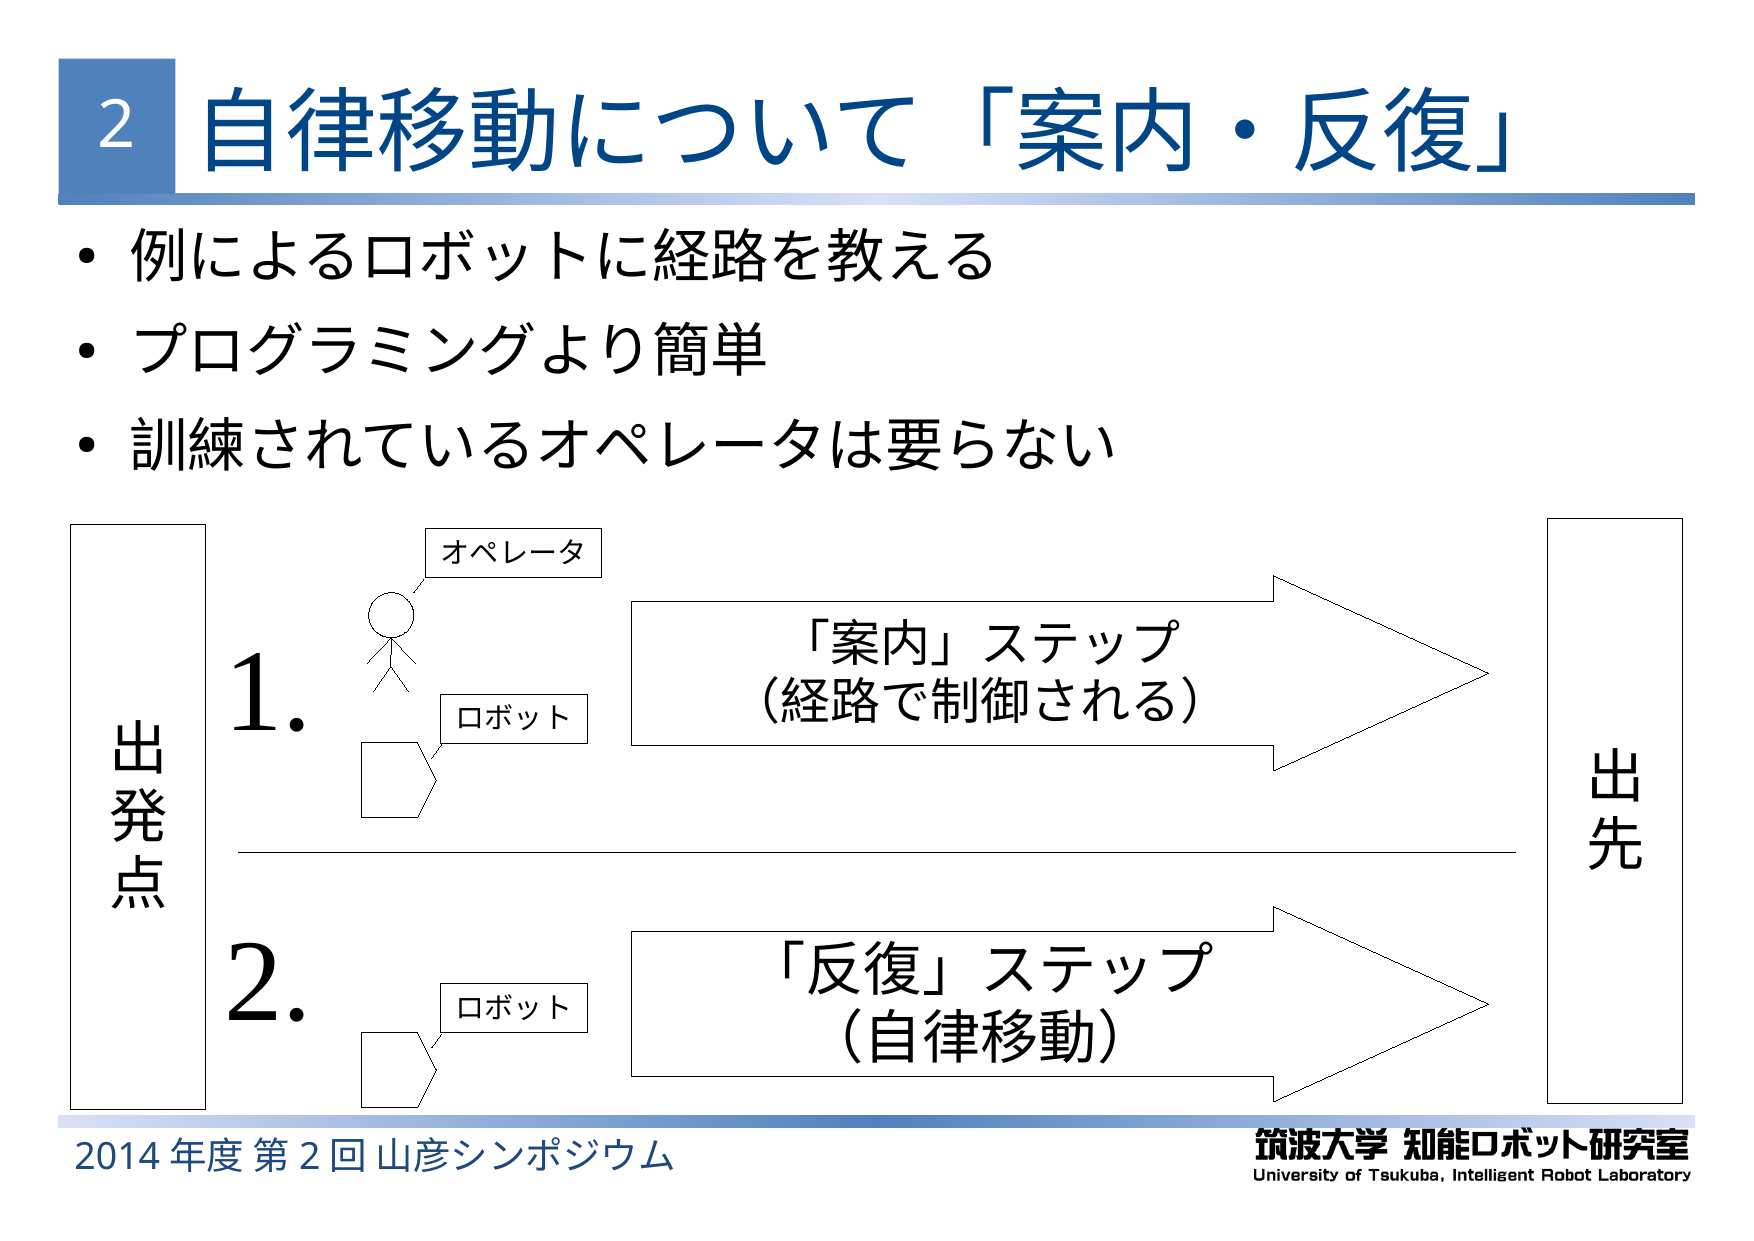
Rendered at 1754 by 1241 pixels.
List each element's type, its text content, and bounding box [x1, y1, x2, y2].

text_box ロボット [440, 983, 588, 1033]
picture [1252, 1127, 1691, 1182]
text_box 出 先 [1547, 518, 1683, 1104]
text_box 出 発 点 [70, 524, 206, 1110]
text_box オペレータ [425, 528, 602, 578]
title 自律移動について「案内・反復」 [193, 61, 1651, 205]
list 例によるロボットに経路を教える プログラミングより簡単 訓練されているオペレータは要らない [58, 223, 1696, 494]
text_box 2. [209, 908, 327, 1054]
text_box 1. [209, 619, 327, 764]
text_box 「反復」ステップ （自律移動） [631, 906, 1489, 1102]
text_box 「案内」ステップ （経路で制御される） [631, 575, 1489, 771]
text_box ロボット [440, 694, 588, 744]
